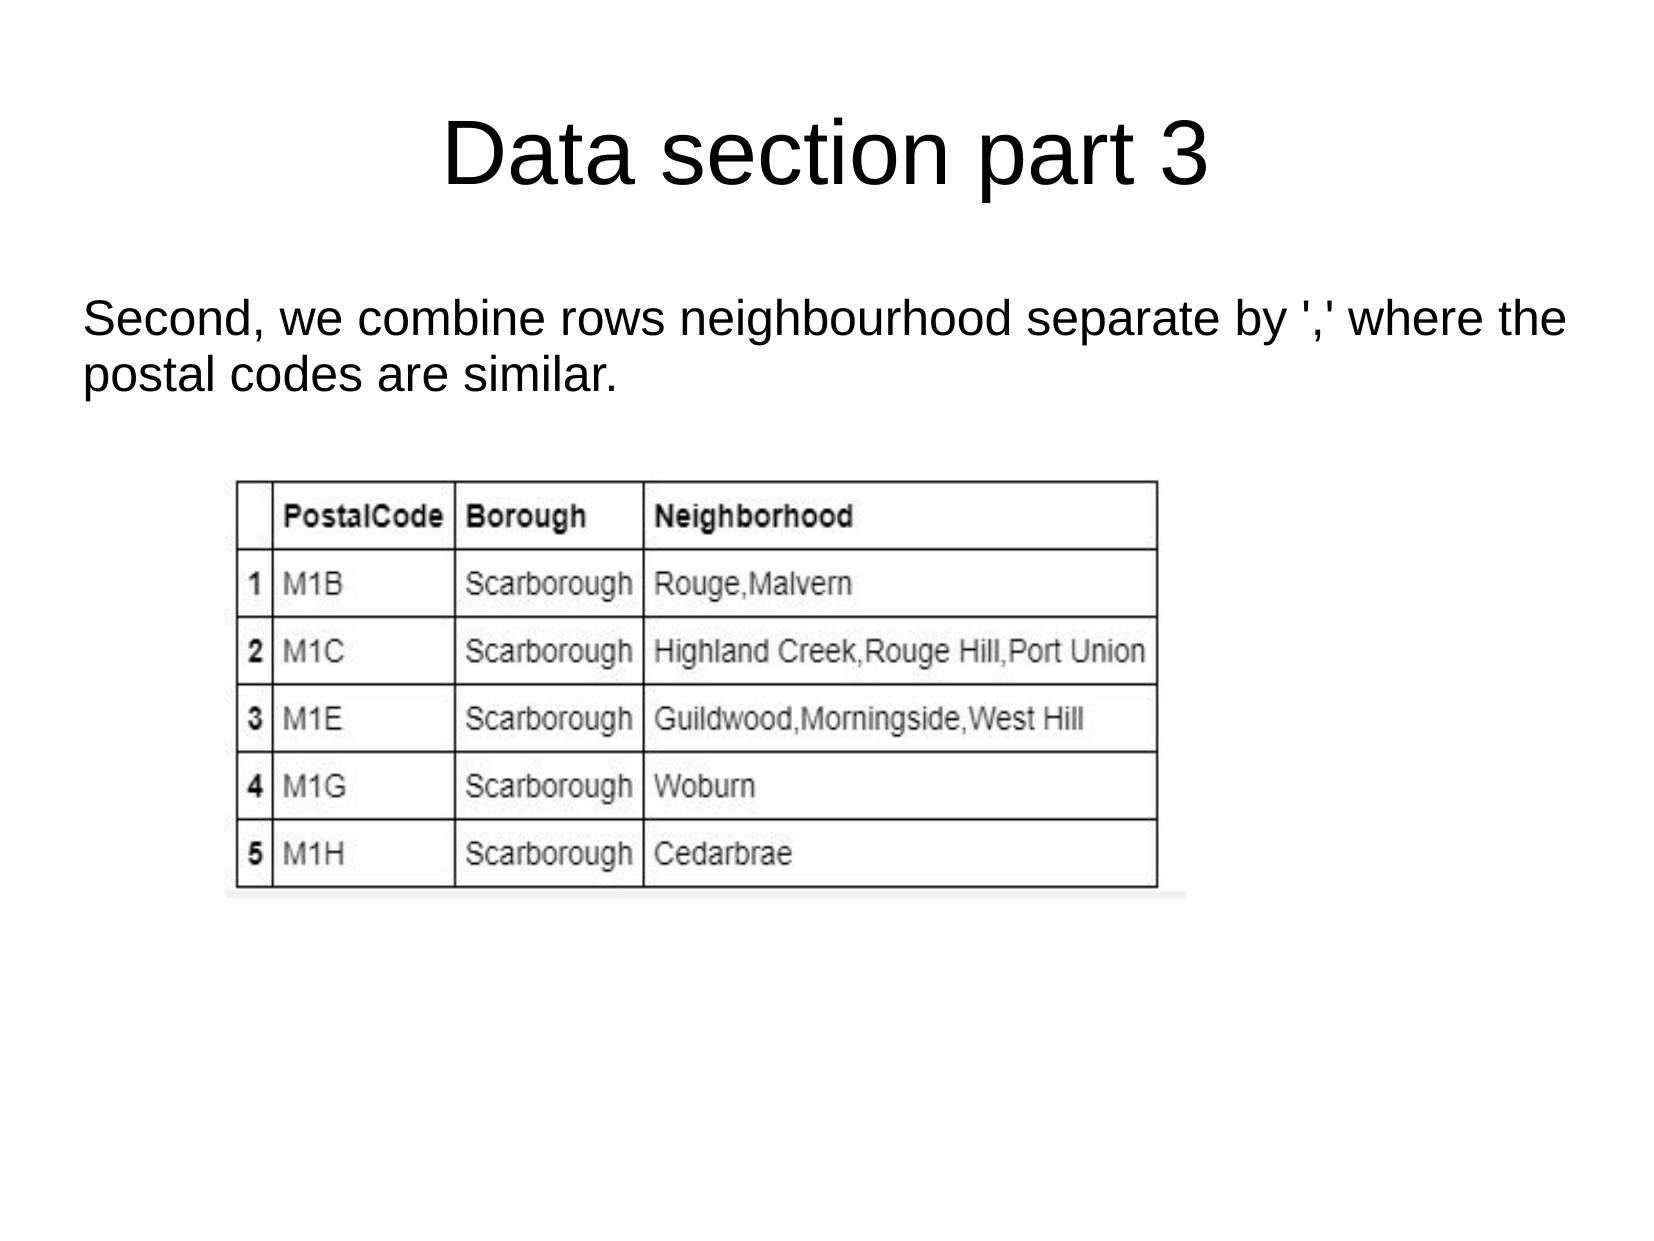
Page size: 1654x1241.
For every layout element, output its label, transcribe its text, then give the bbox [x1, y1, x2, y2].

list Second, we combine rows neighbourhood separate by ',' where the postal codes are similar. [82, 290, 1571, 1109]
picture [224, 479, 1186, 898]
title Data section part 3 [82, 49, 1571, 257]
